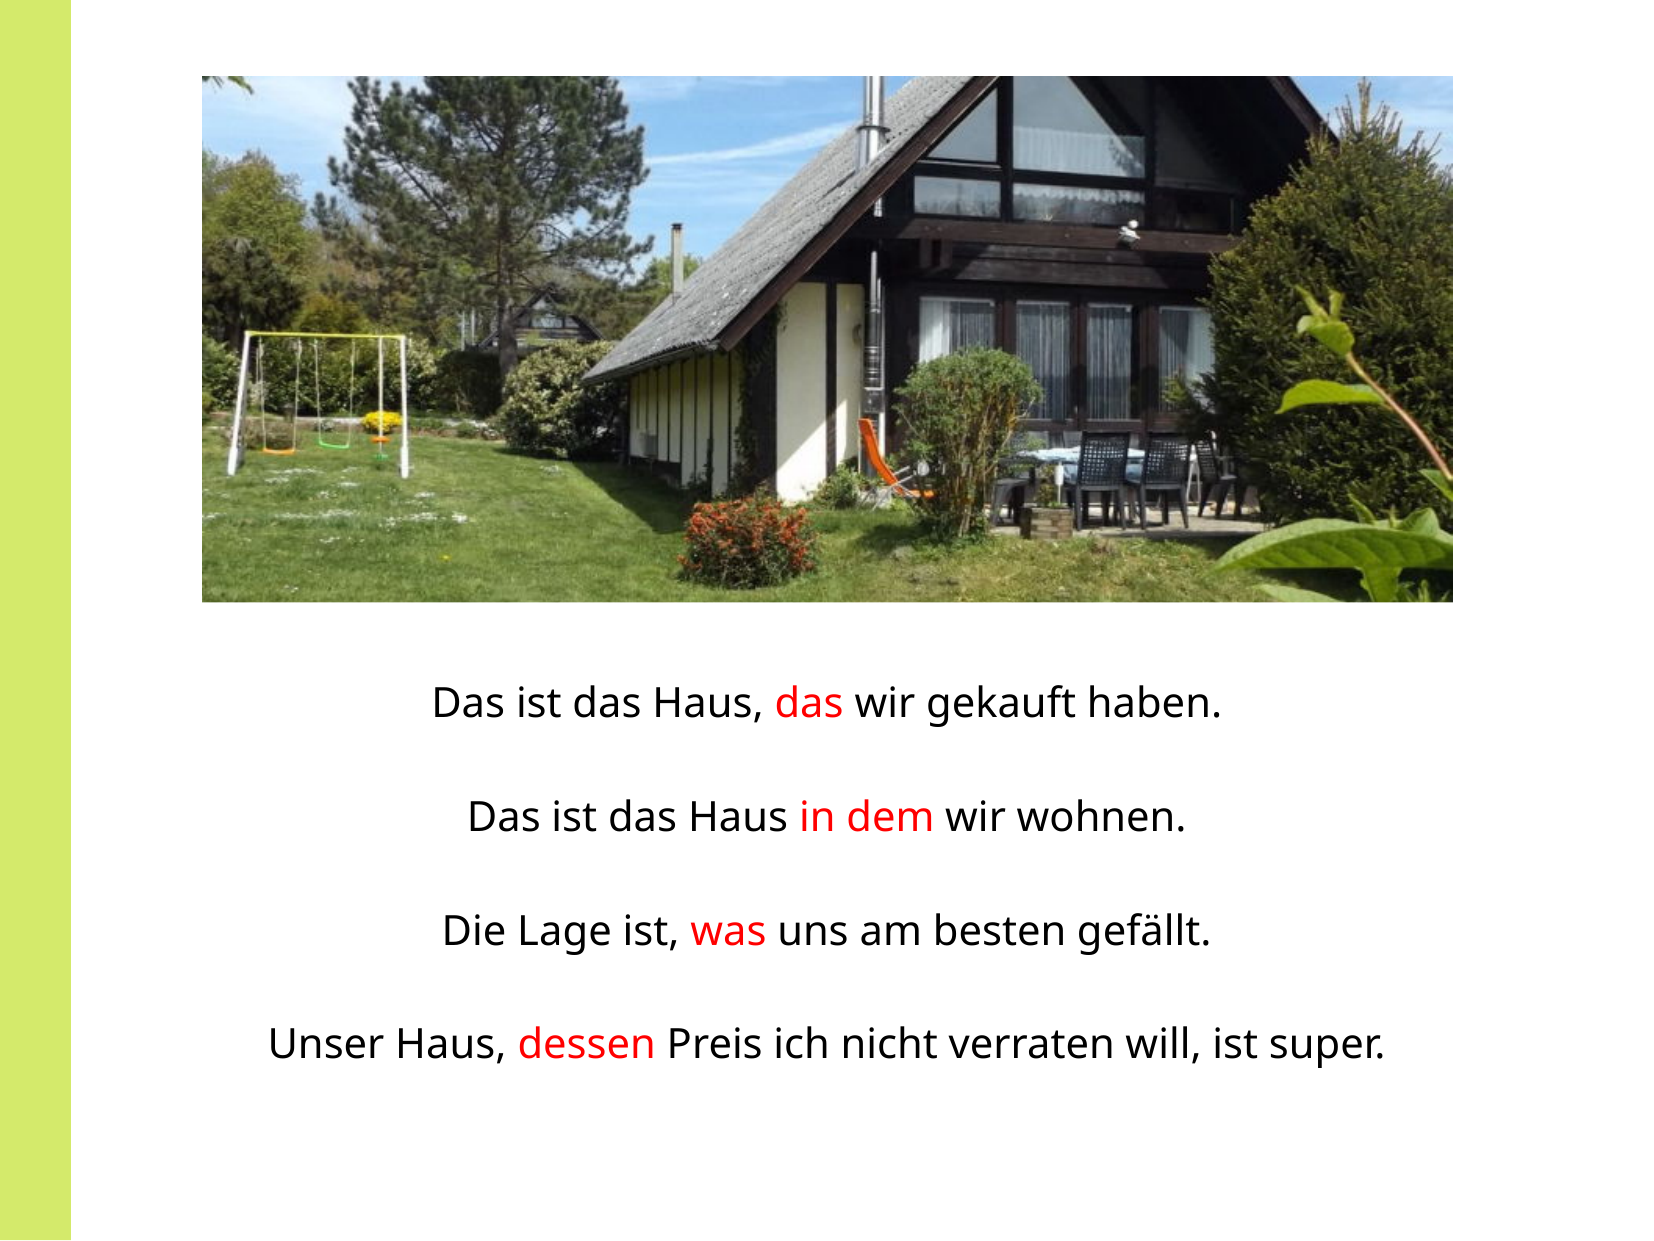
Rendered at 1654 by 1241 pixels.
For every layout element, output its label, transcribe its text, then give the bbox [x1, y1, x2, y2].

text_box [0, 0, 71, 1241]
text_box Das ist das Haus, das wir gekauft haben. Das ist das Haus in dem wir wohnen. Die Lage ist, was uns am besten gefällt. Unser Haus, dessen Preis ich nicht verraten will, ist super. [71, 602, 1654, 1241]
picture [202, 76, 1453, 602]
